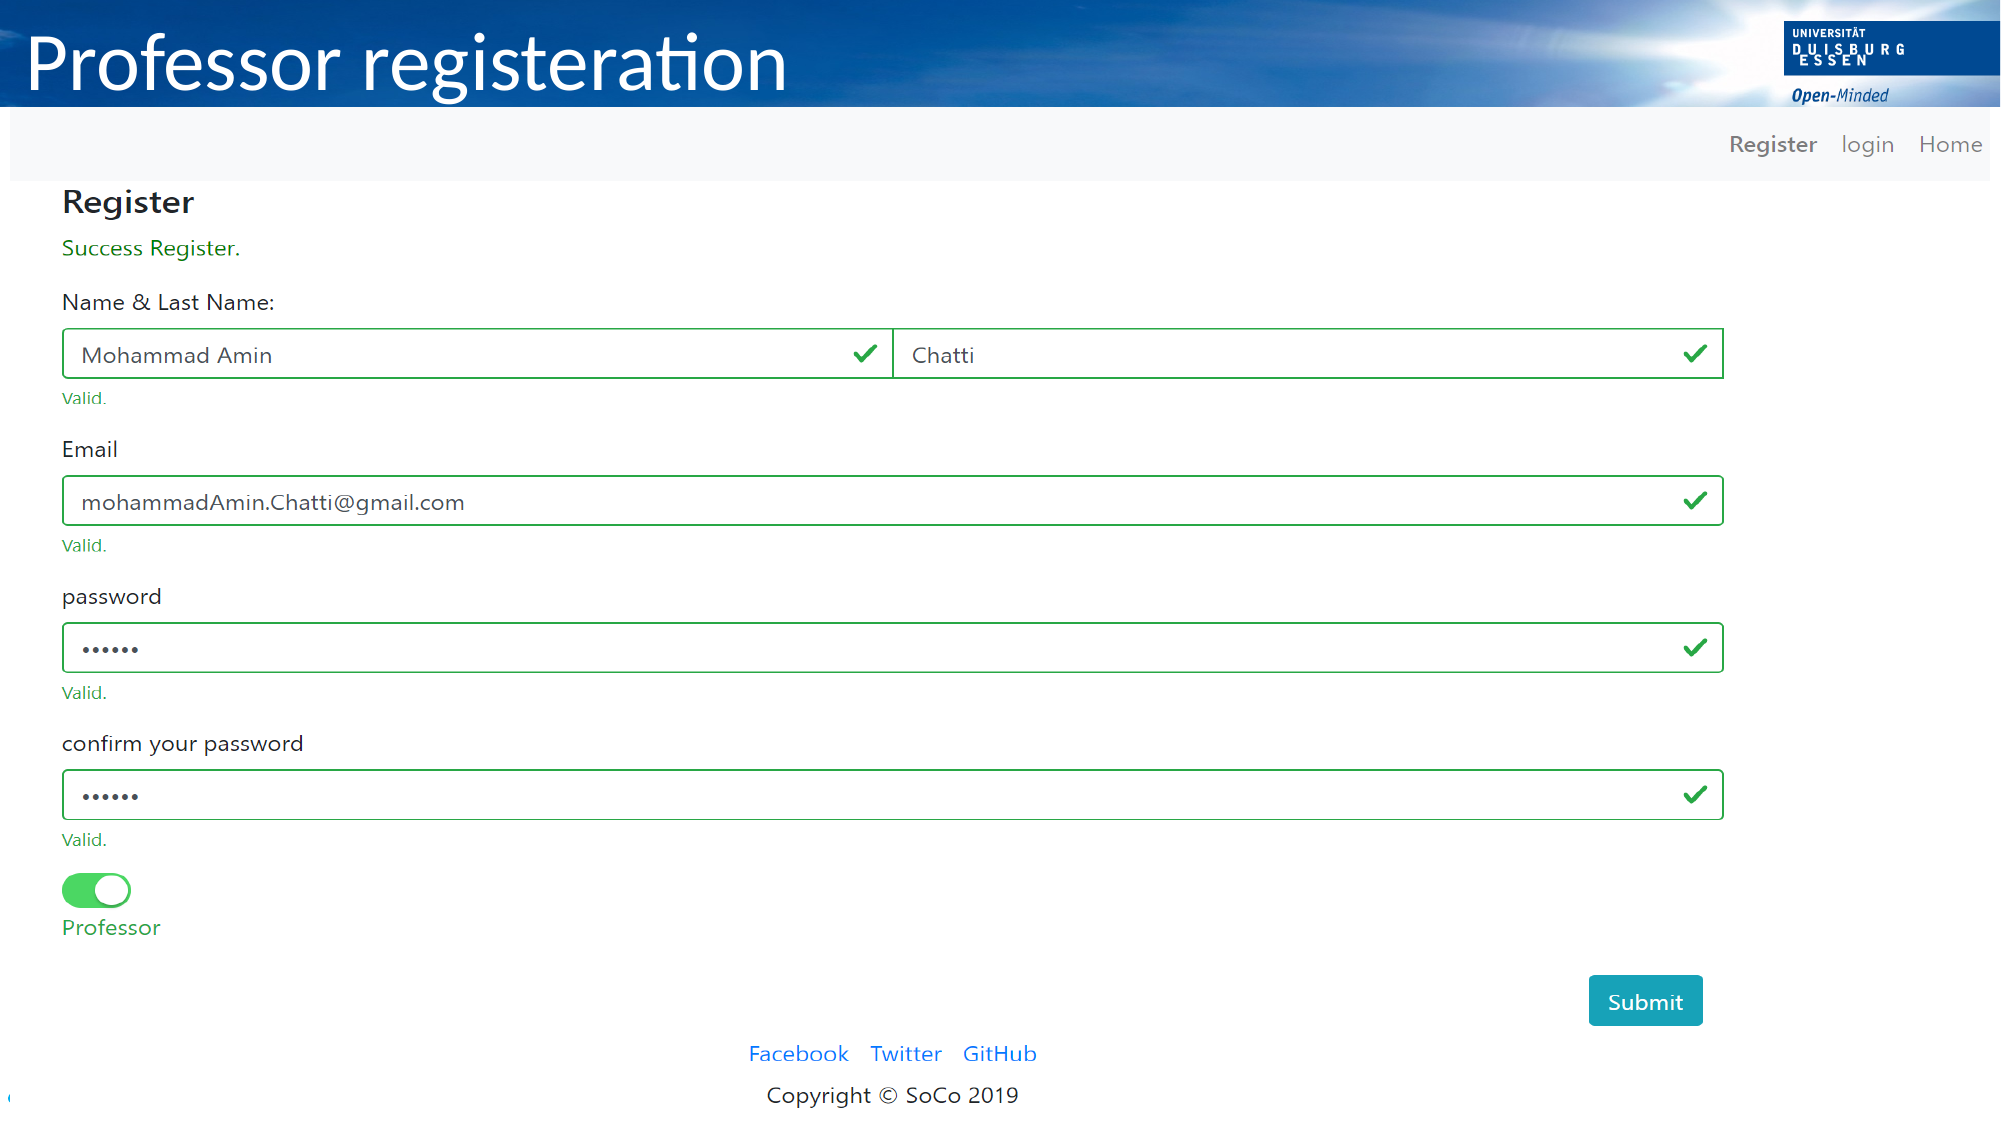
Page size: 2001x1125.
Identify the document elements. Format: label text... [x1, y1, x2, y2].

text_box Professor registeration [10, 0, 1193, 117]
picture [9, 107, 1990, 1125]
